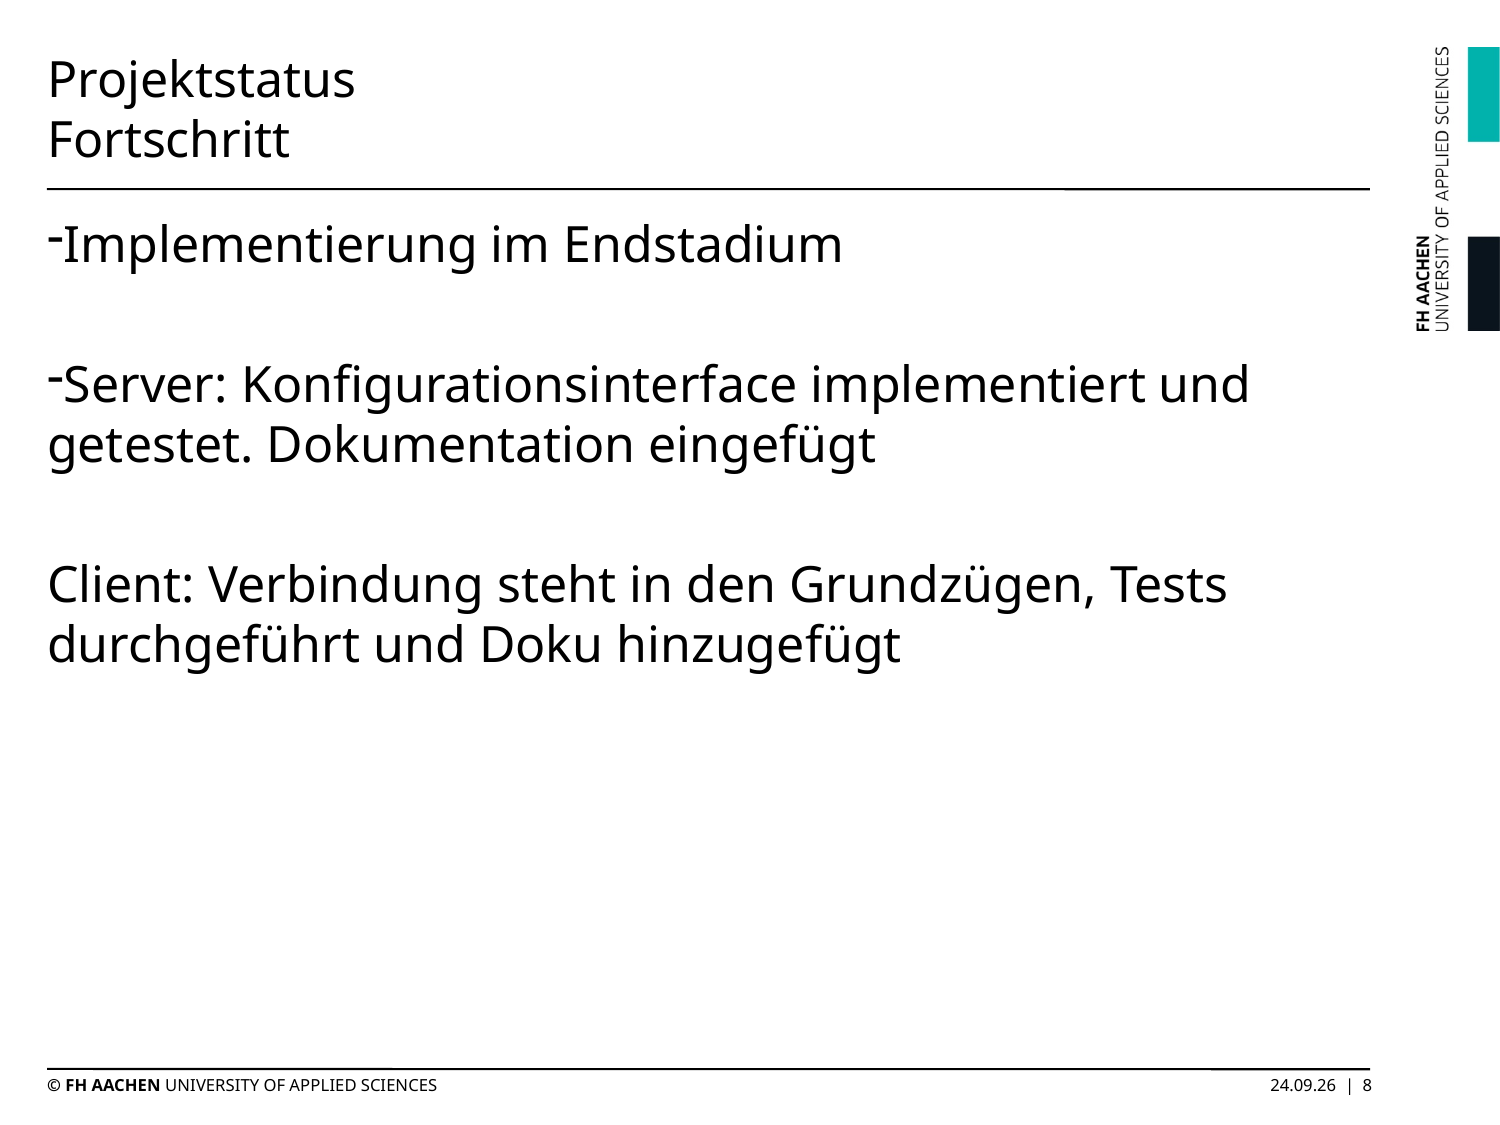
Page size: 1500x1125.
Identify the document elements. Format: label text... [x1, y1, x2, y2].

title Projektstatus Fortschritt [47, 47, 1370, 166]
picture [1404, 47, 1500, 331]
list Implementierung im Endstadium Server: Konfigurationsinterface implementiert und getestet. Dokumentation eingefügt Client: Verbindung steht in den Grundzügen, Tests durchgeführt und Doku hinzugefügt [47, 212, 1372, 1040]
